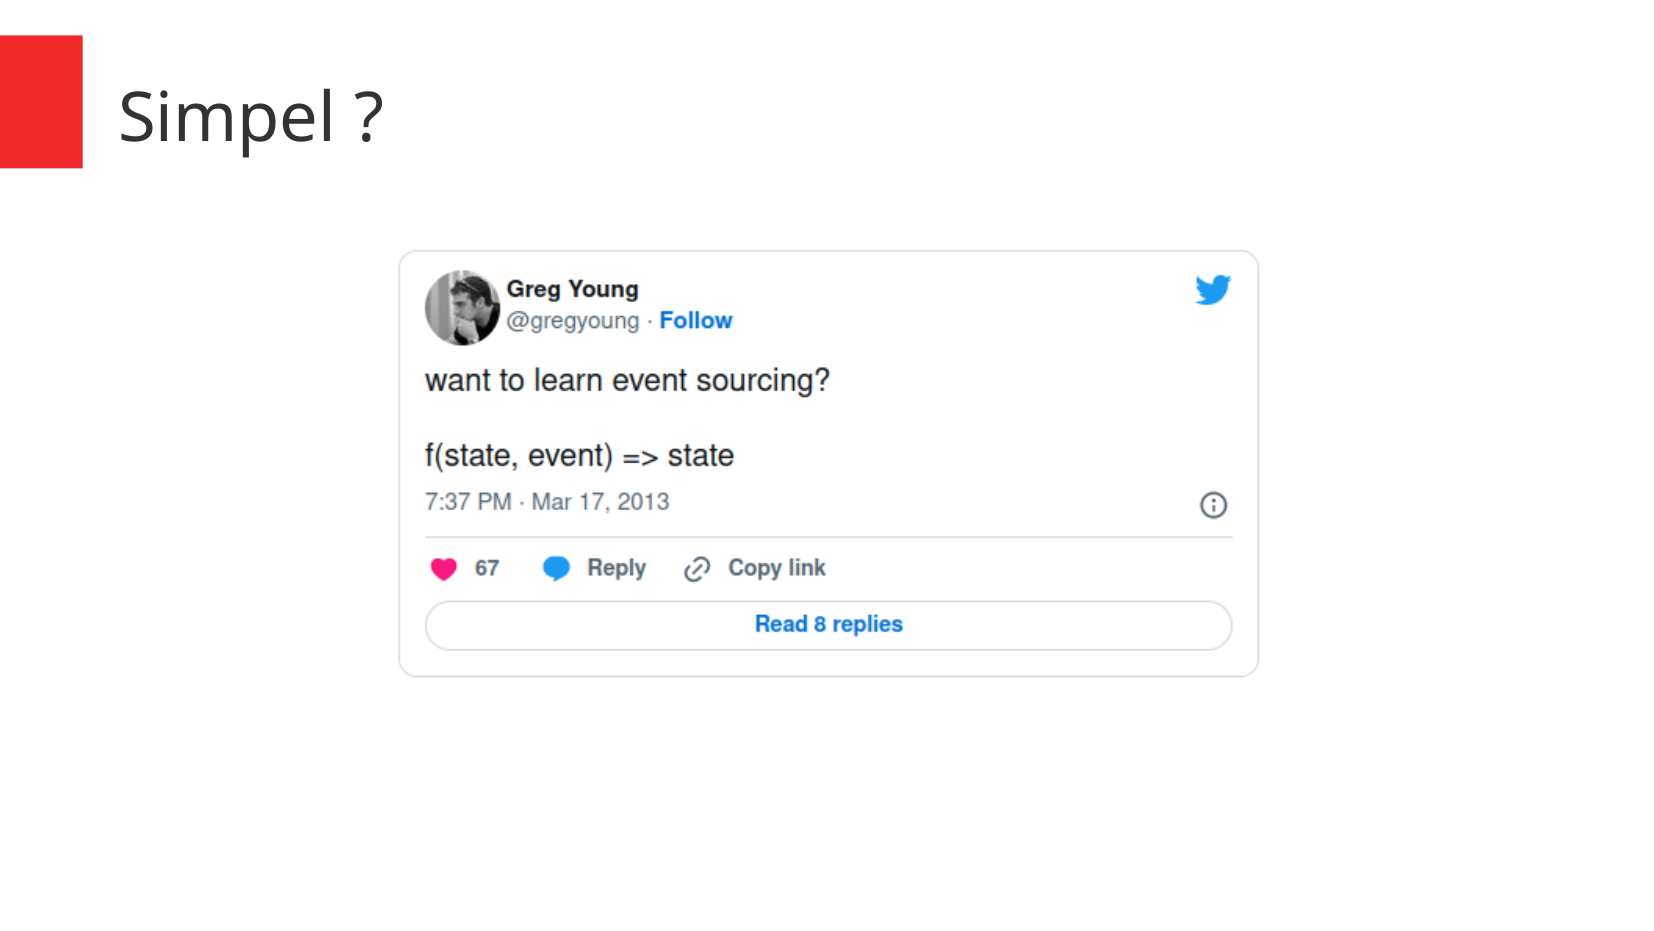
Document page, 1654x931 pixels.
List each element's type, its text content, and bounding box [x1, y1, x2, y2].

title Simpel ? [118, 37, 1571, 193]
picture [358, 230, 1297, 701]
